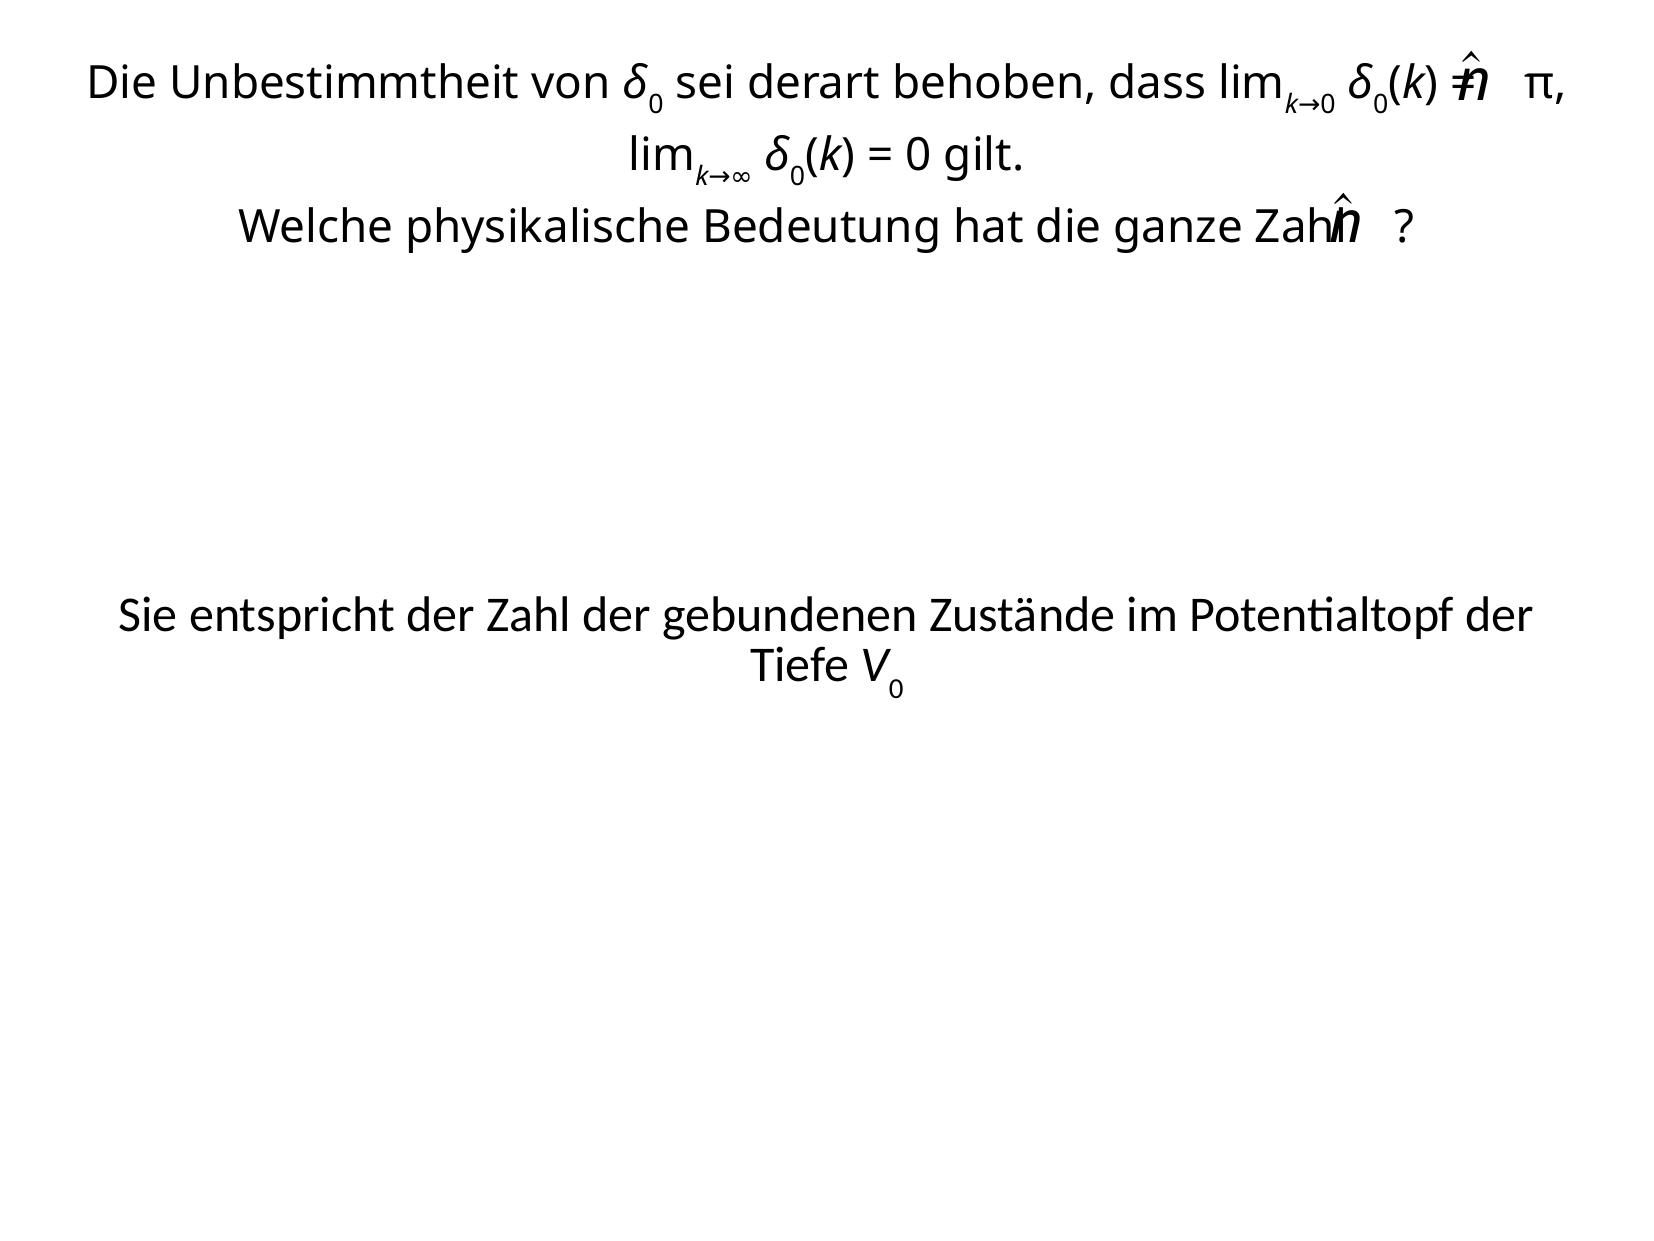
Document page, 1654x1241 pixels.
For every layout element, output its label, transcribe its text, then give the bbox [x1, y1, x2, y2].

title Die Unbestimmtheit von δ0 sei derart behoben, dass limk→0 δ0(k) = π, limk→∞ δ0(k) = 0 gilt. Welche physikalische Bedeutung hat die ganze Zahl ? [82, 49, 1571, 257]
subtitle Sie entspricht der Zahl der gebundenen Zustände im Potentialtopf der Tiefe V0 [82, 290, 1571, 1010]
chart [1321, 187, 1367, 259]
chart [1448, 46, 1494, 118]
